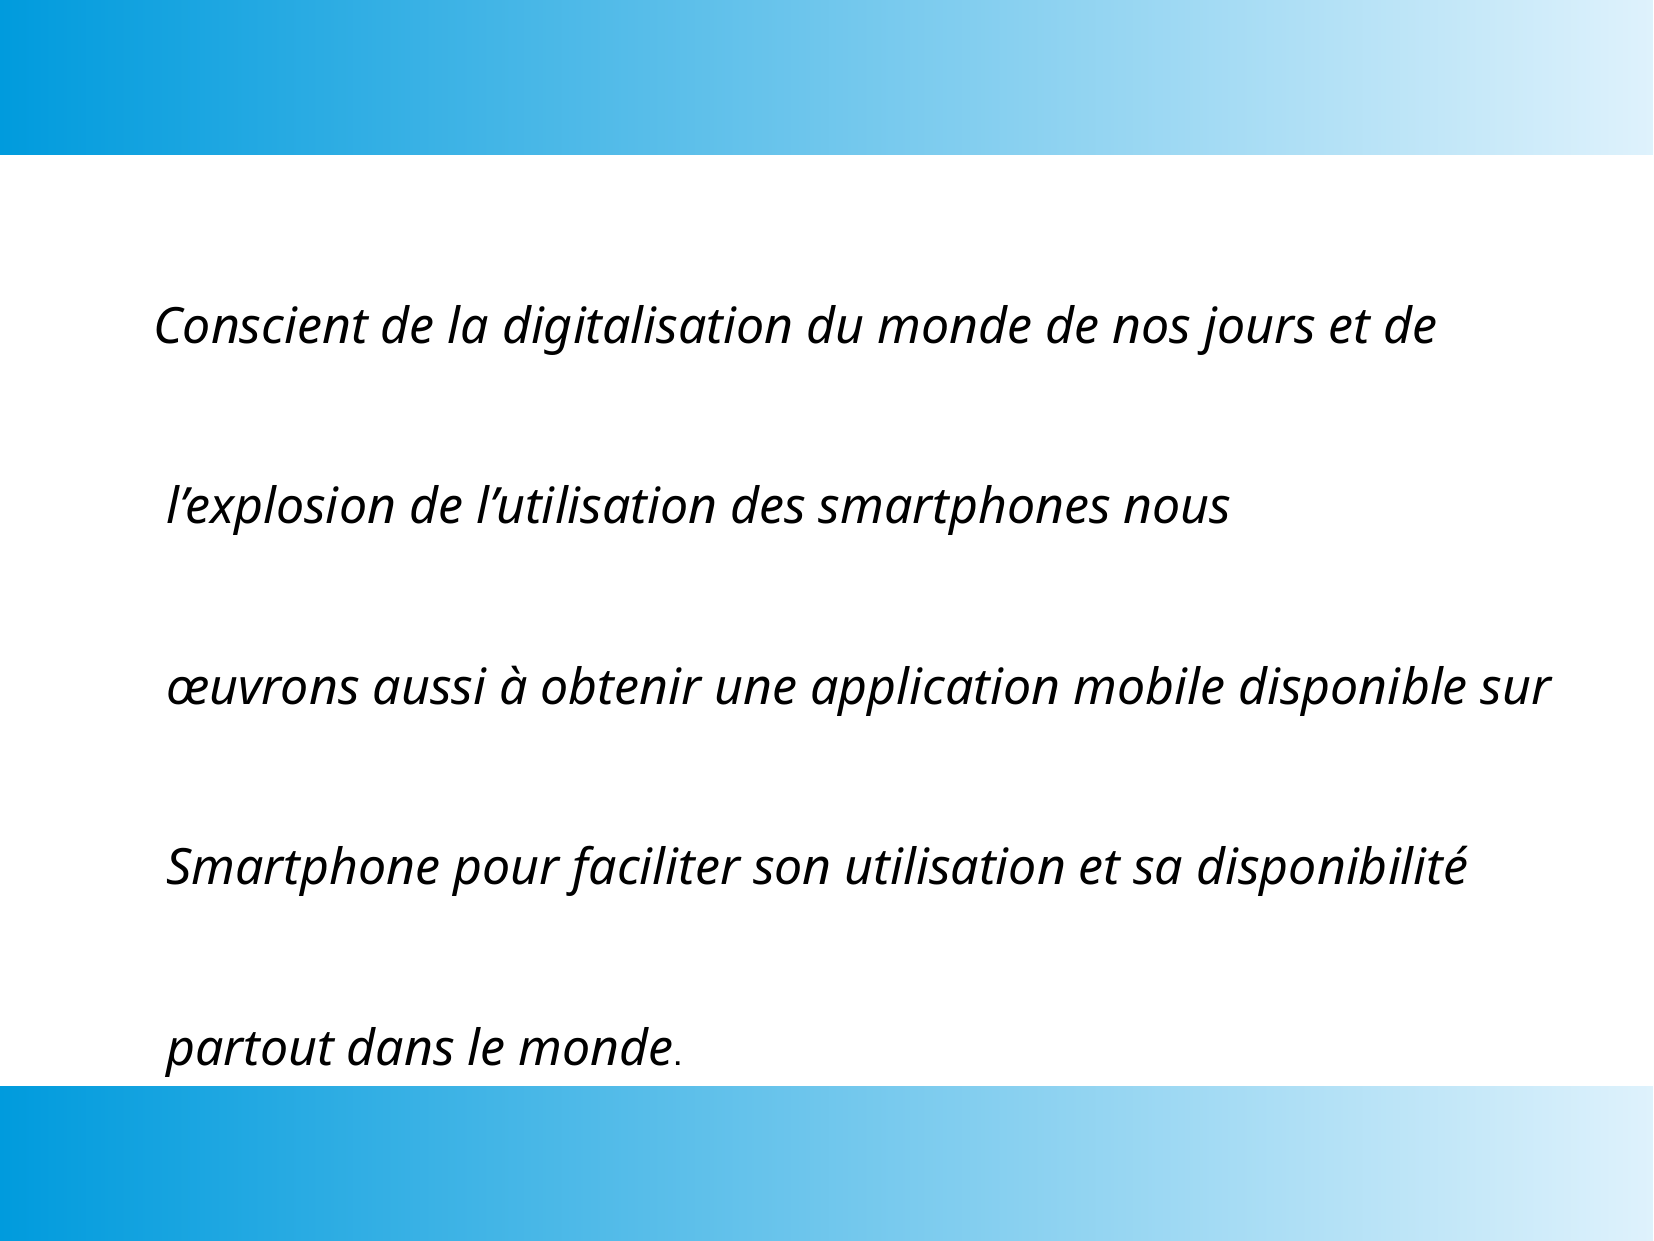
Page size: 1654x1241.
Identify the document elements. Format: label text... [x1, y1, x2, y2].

list Conscient de la digitalisation du monde de nos jours et de l’explosion de l’utilisation des smartphones nous œuvrons aussi à obtenir une application mobile disponible sur Smartphone pour faciliter son utilisation et sa disponibilité partout dans le monde. [82, 290, 1571, 1010]
